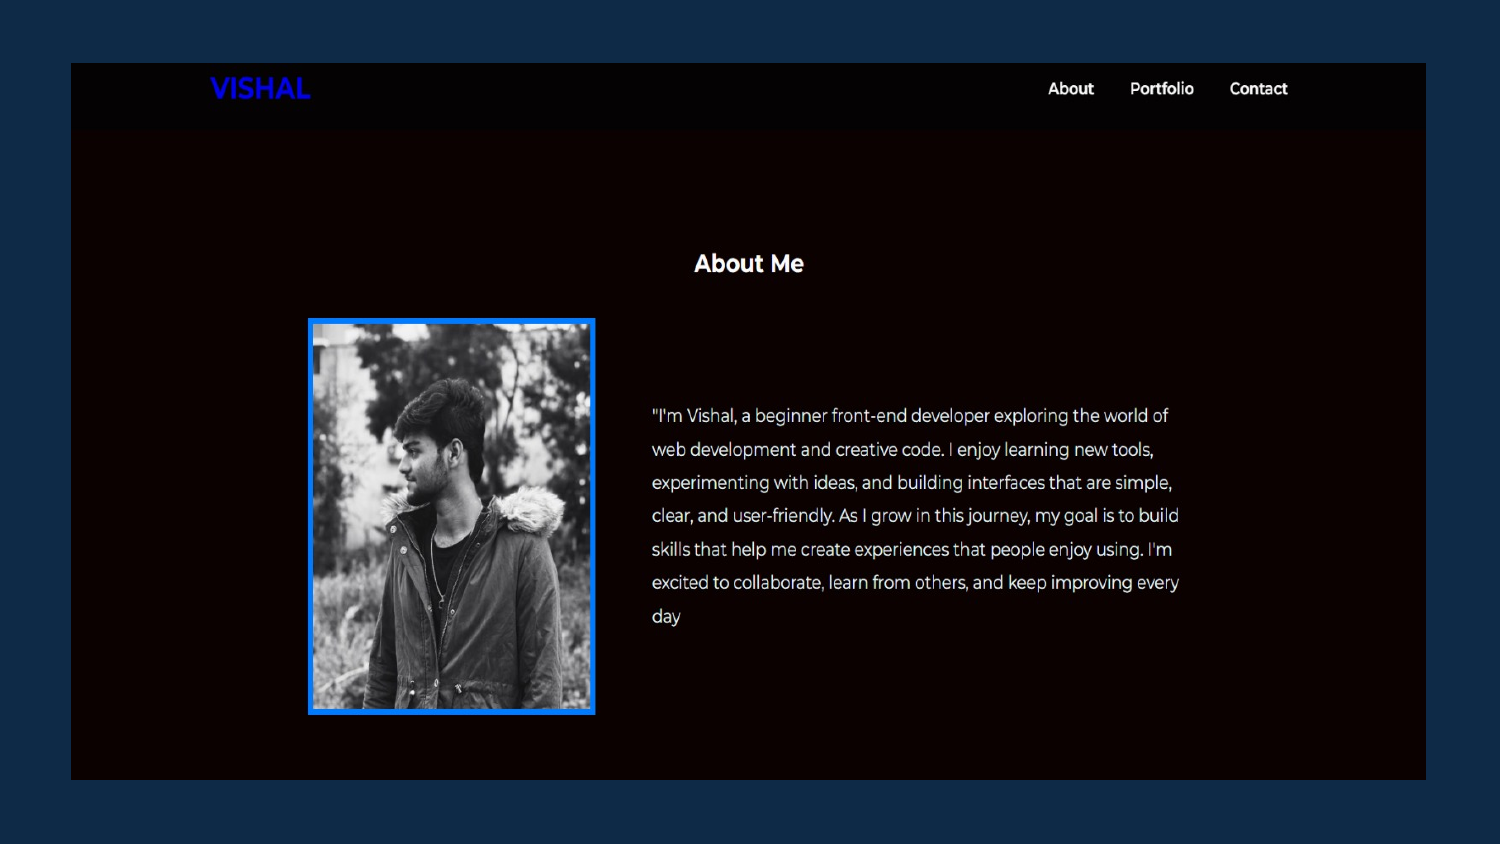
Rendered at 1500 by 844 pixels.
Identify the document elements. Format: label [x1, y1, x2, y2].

picture [71, 63, 1426, 780]
